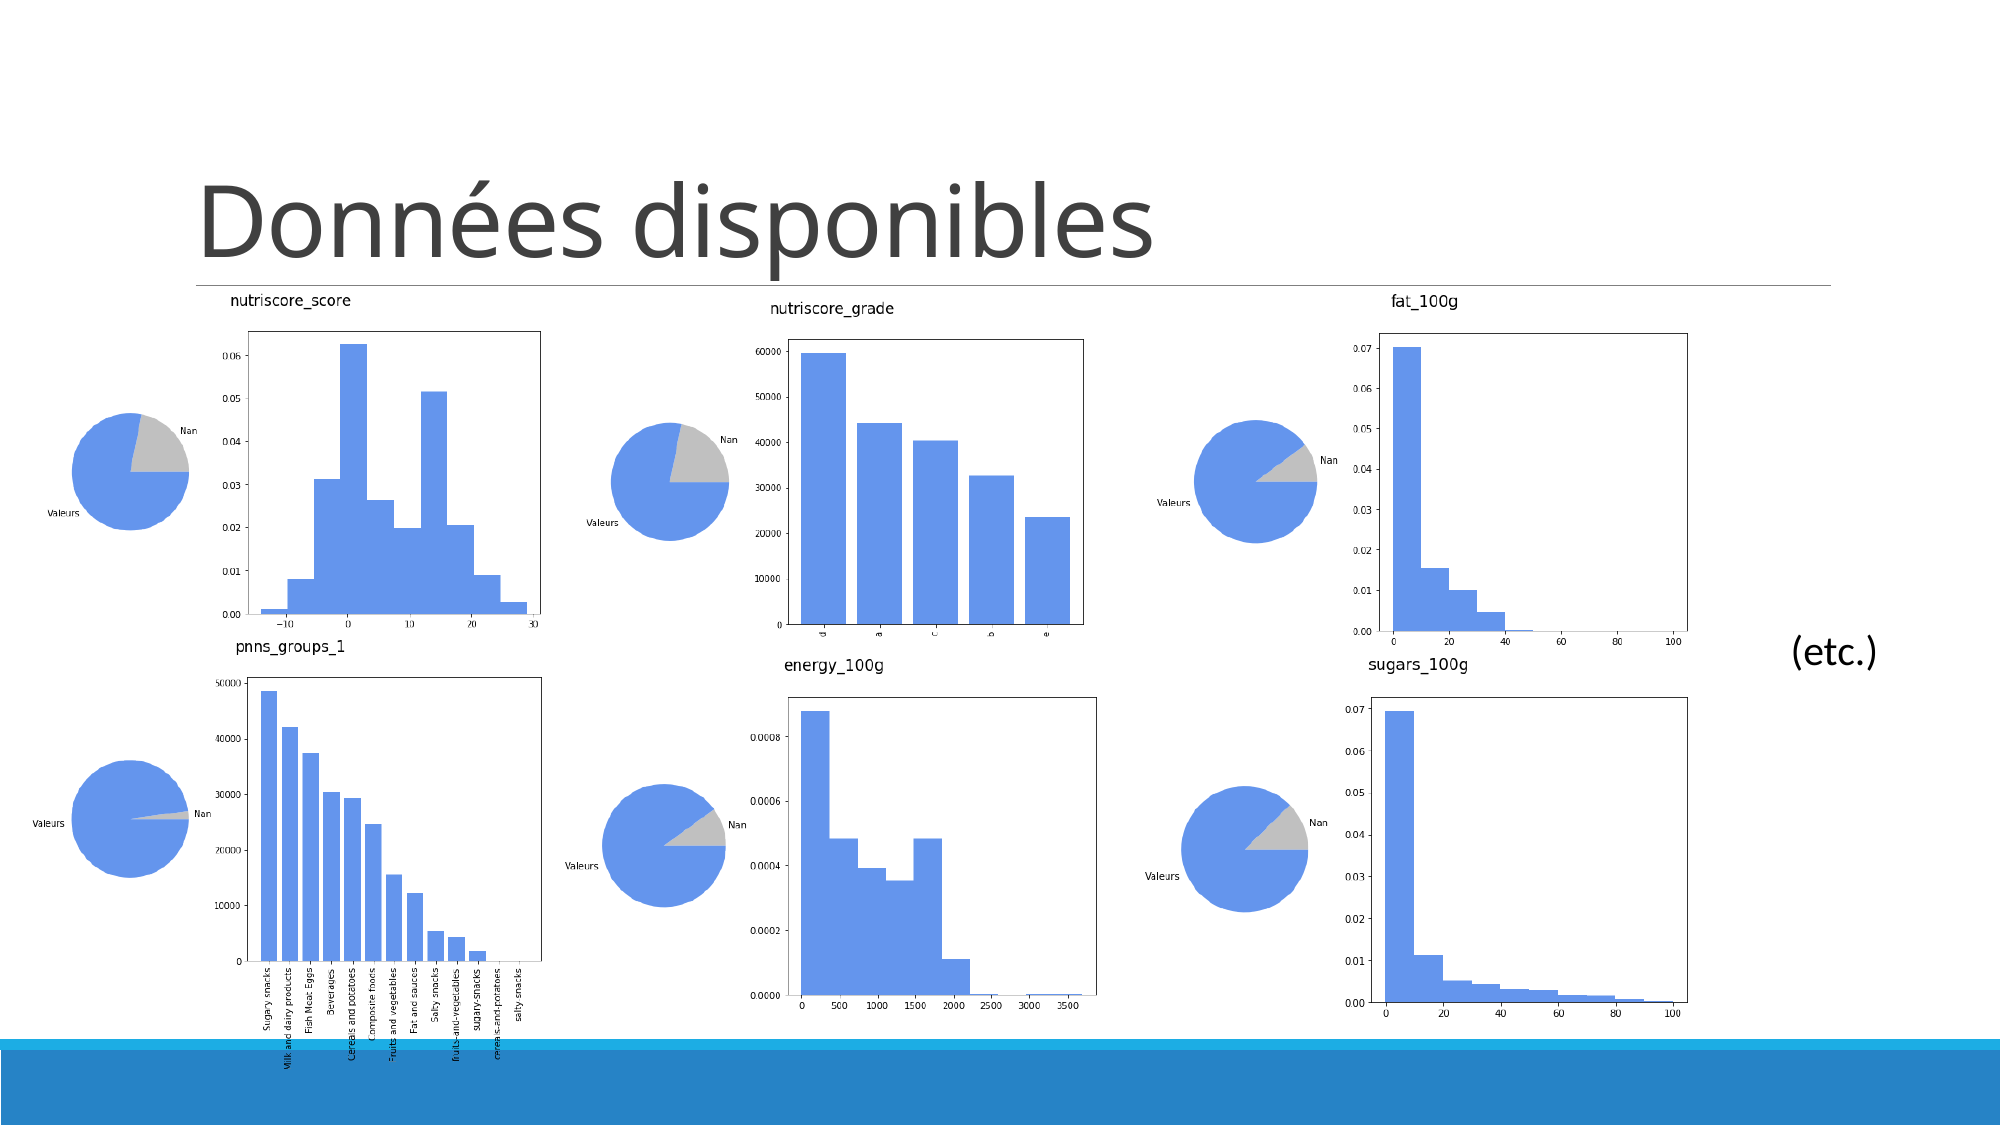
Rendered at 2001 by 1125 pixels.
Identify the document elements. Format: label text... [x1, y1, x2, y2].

picture [26, 287, 546, 1075]
text_box (etc.) [1775, 615, 1900, 682]
title Données disponibles [180, 47, 1831, 286]
picture [558, 651, 1102, 1016]
picture [1138, 287, 1693, 1024]
picture [580, 295, 1089, 642]
